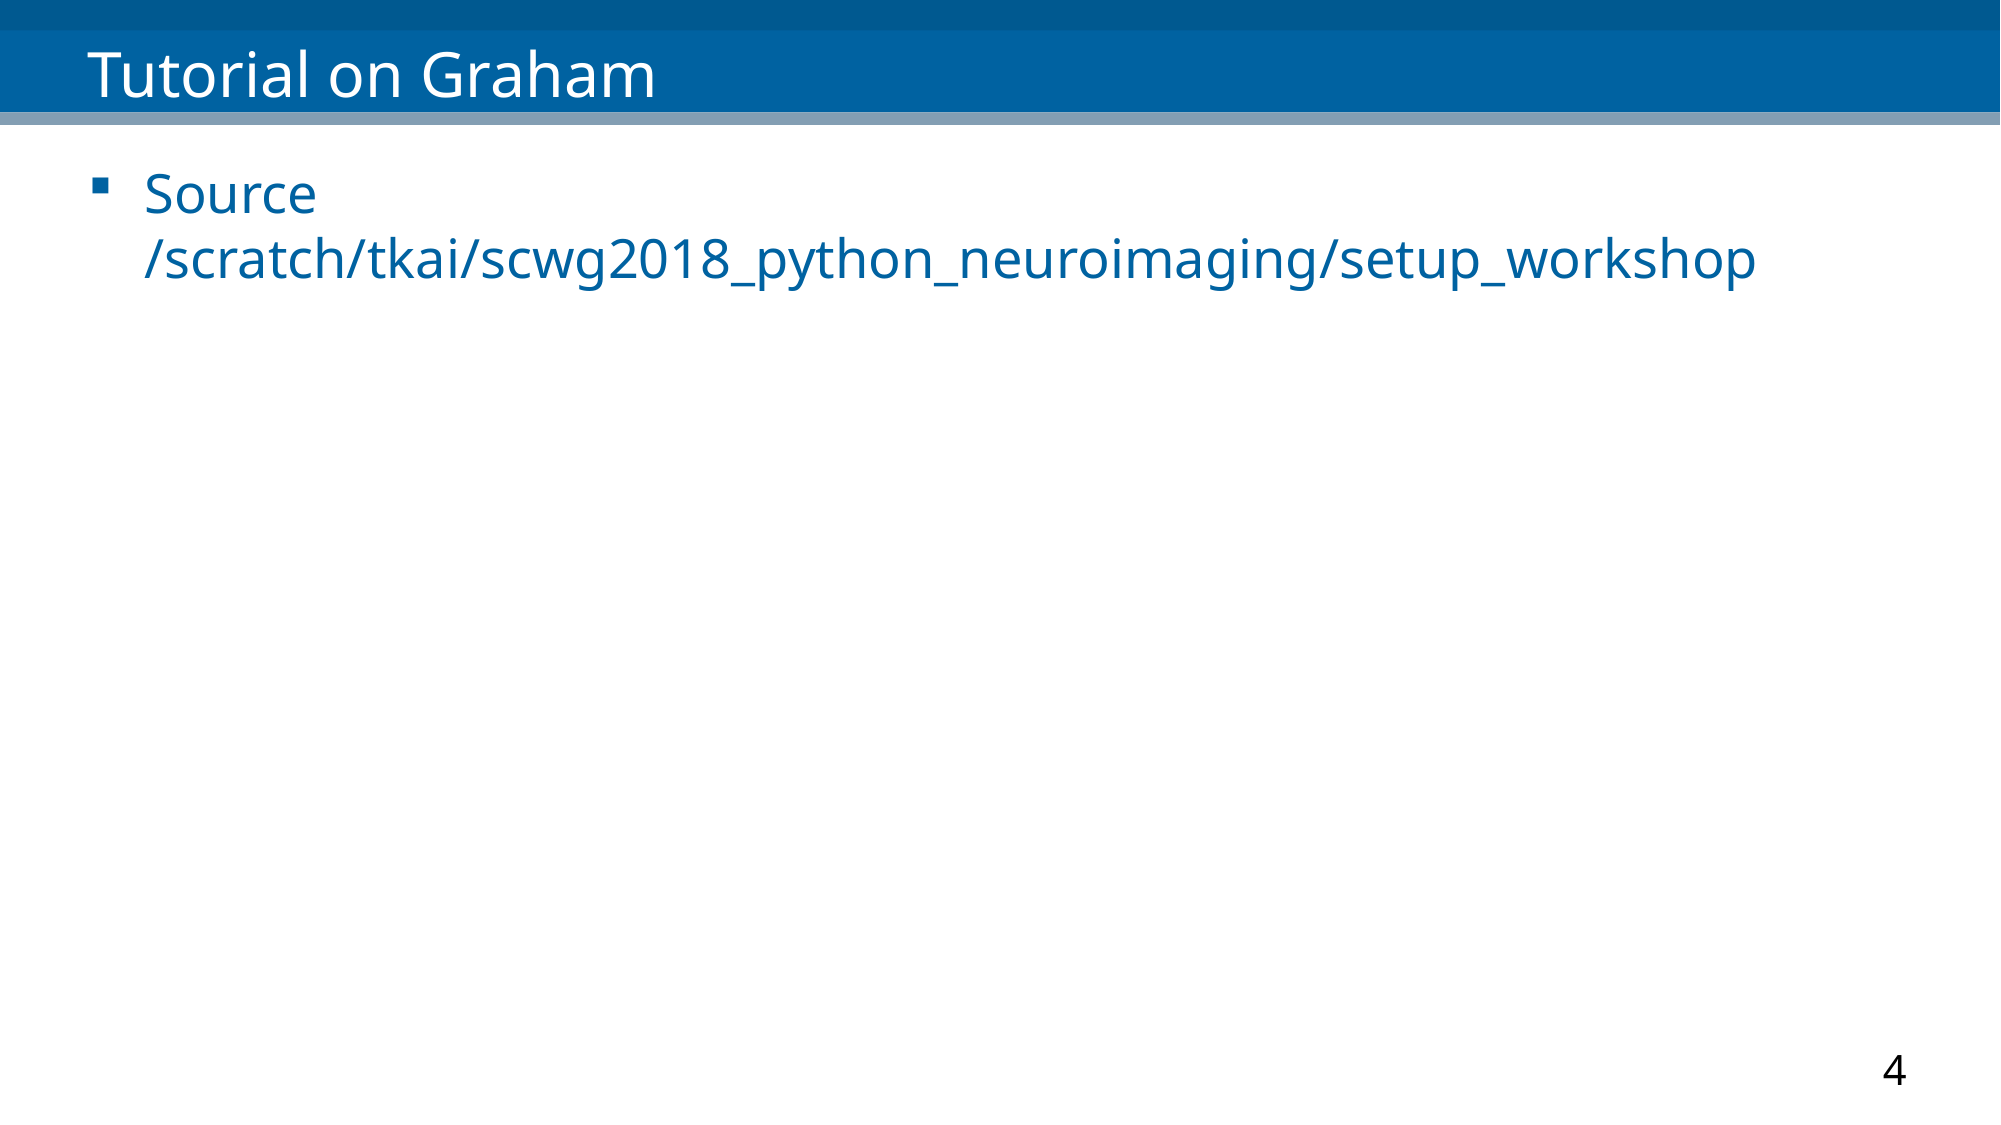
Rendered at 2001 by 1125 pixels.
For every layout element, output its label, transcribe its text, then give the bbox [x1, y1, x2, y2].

slide_number <number> [1803, 1038, 1987, 1107]
list Source /scratch/tkai/scwg2018_python_neuroimaging/setup_workshop [76, 154, 1949, 249]
title Tutorial on Graham [76, 21, 1926, 124]
